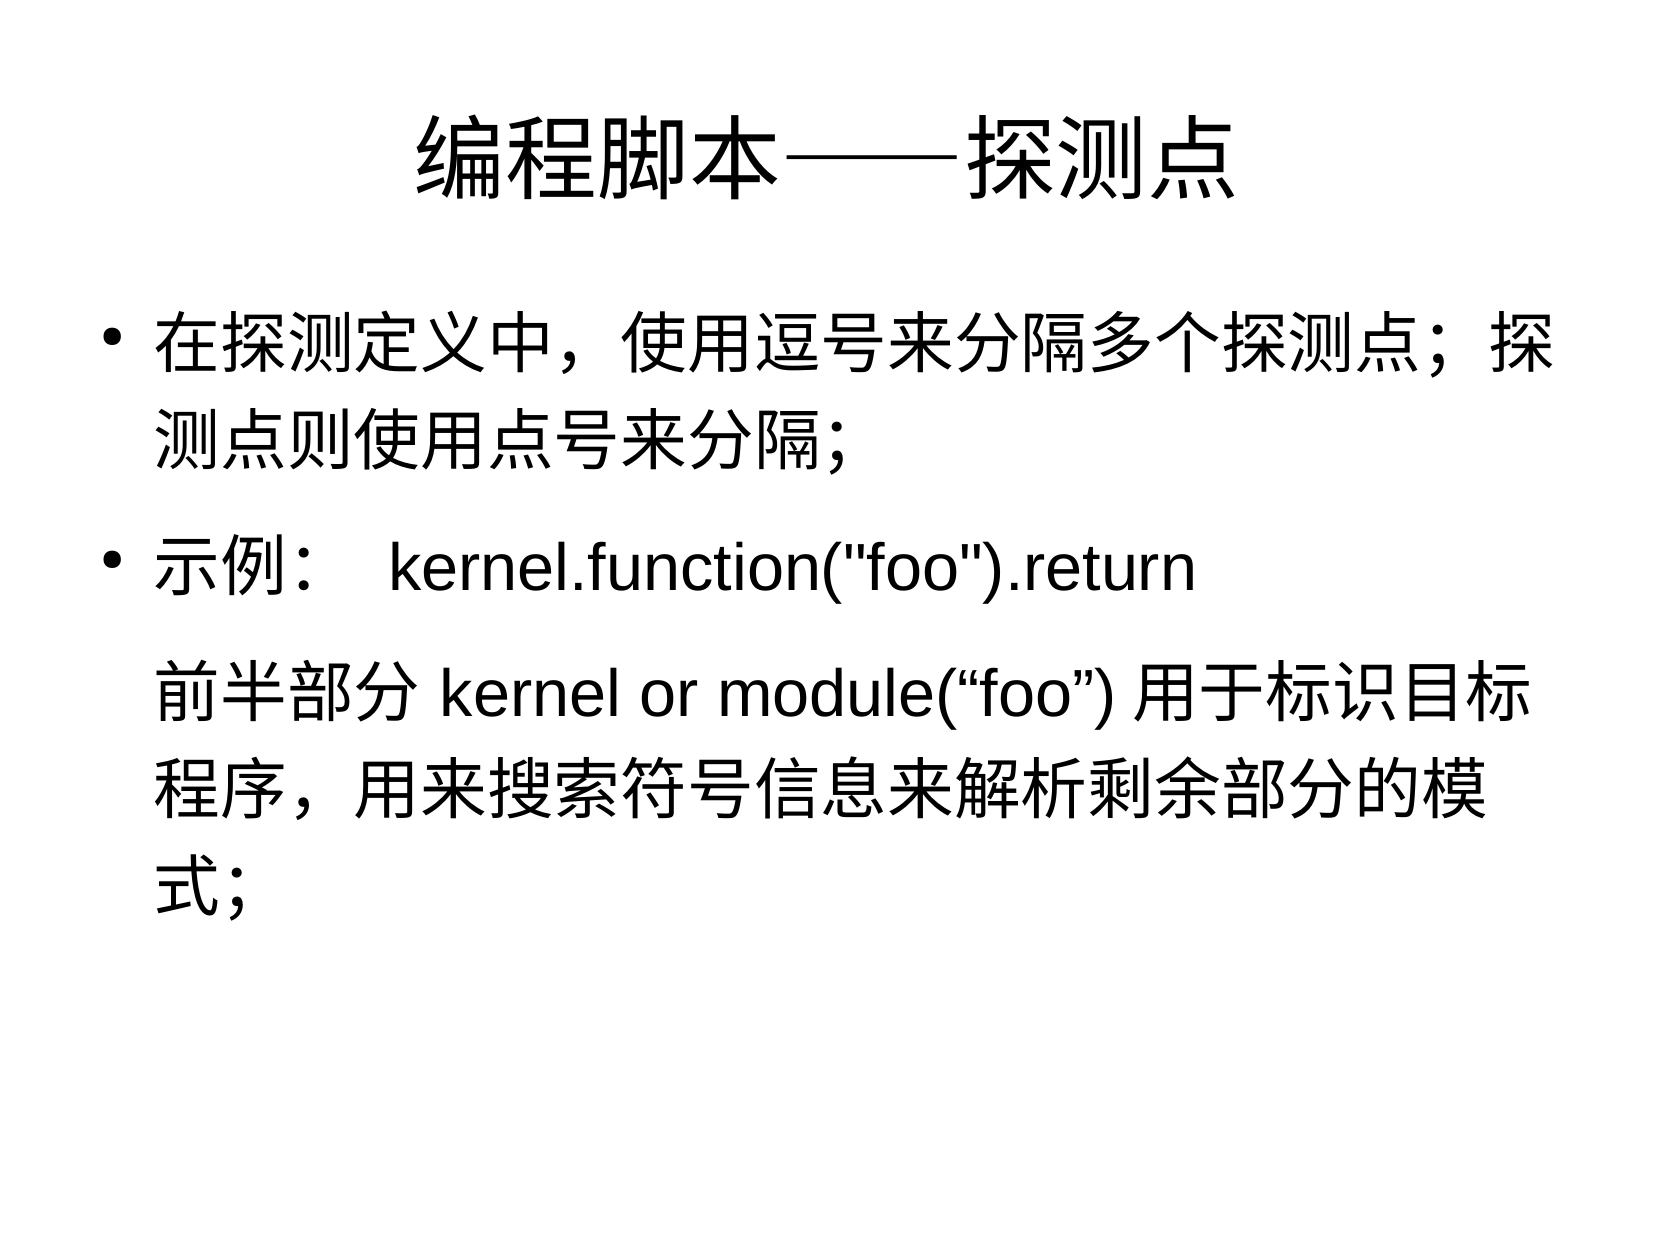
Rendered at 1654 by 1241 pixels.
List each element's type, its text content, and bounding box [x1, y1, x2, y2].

list 在探测定义中，使用逗号来分隔多个探测点；探测点则使用点号来分隔； 示例： kernel.function("foo").return 前半部分kernel or module(“foo”)用于标识目标程序，用来搜索符号信息来解析剩余部分的模式； [82, 290, 1571, 1010]
title 编程脚本——探测点 [82, 49, 1571, 257]
